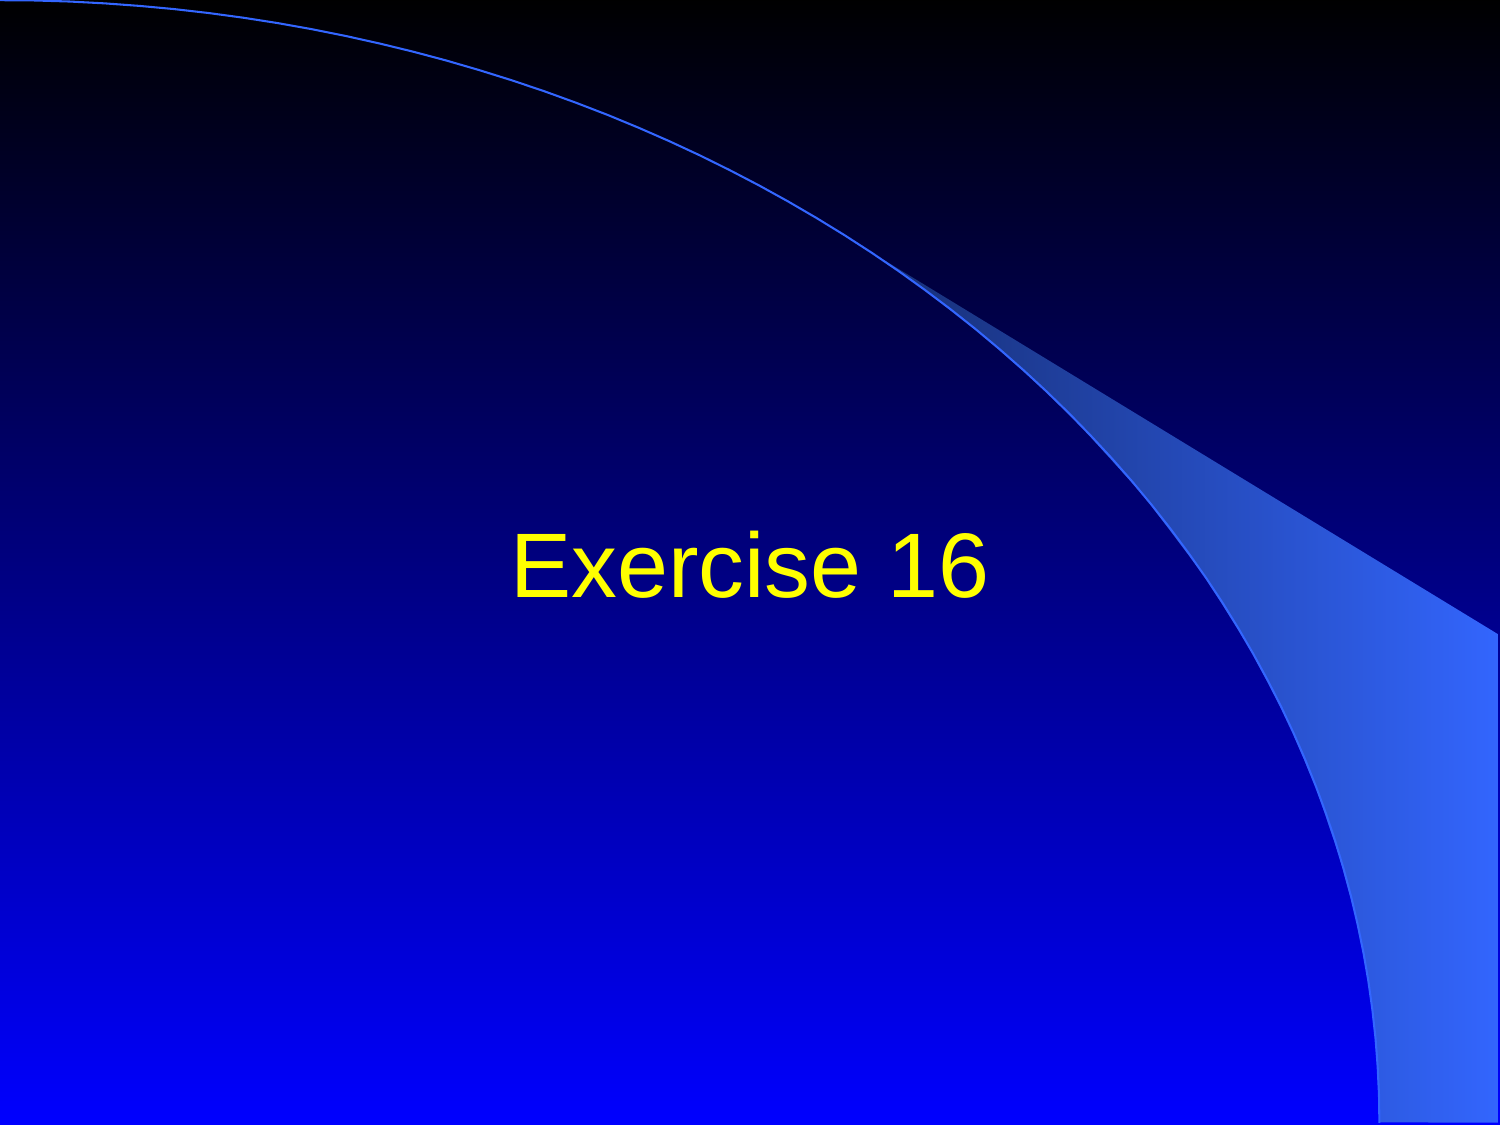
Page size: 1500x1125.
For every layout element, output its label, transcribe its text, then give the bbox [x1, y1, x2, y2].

title Exercise 16 [112, 474, 1388, 663]
